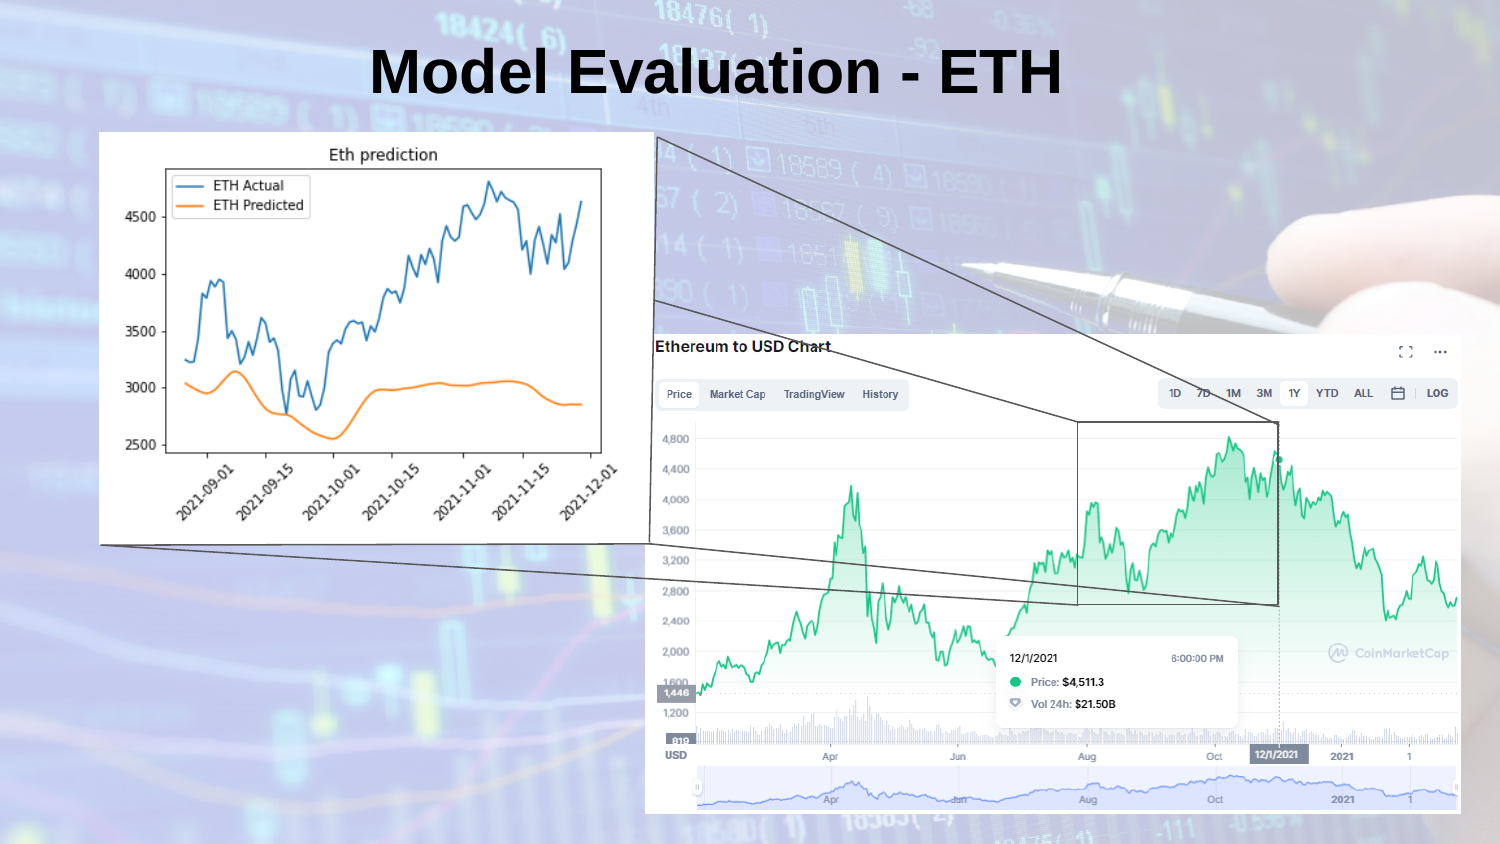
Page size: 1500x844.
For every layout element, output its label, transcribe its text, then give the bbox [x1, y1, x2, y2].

picture [0, 0, 1500, 844]
title Model Evaluation - ETH [52, 15, 1399, 110]
